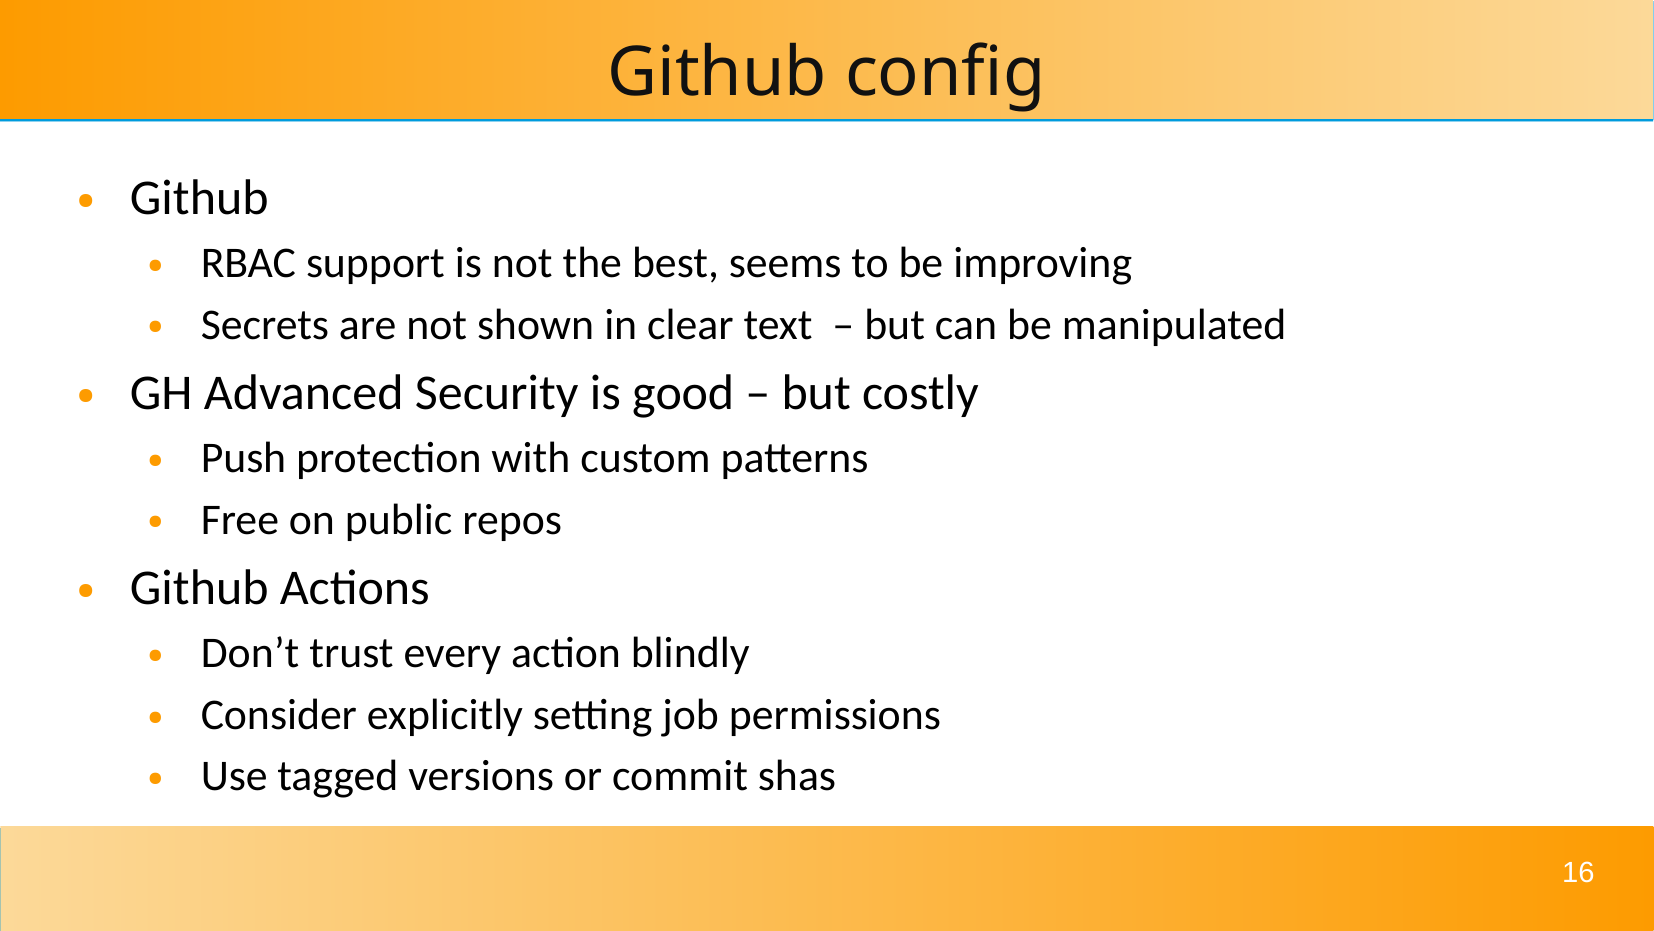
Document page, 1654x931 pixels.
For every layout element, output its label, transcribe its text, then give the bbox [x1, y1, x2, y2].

list Github RBAC support is not the best, seems to be improving Secrets are not shown in clear text – but can be manipulated GH Advanced Security is good – but costly Push protection with custom patterns Free on public repos Github Actions Don’t trust every action blindly Consider explicitly setting job permissions Use tagged versions or commit shas [59, 177, 1543, 768]
title Networking [1101, 827, 1105, 930]
title Github config [59, 26, 1595, 111]
